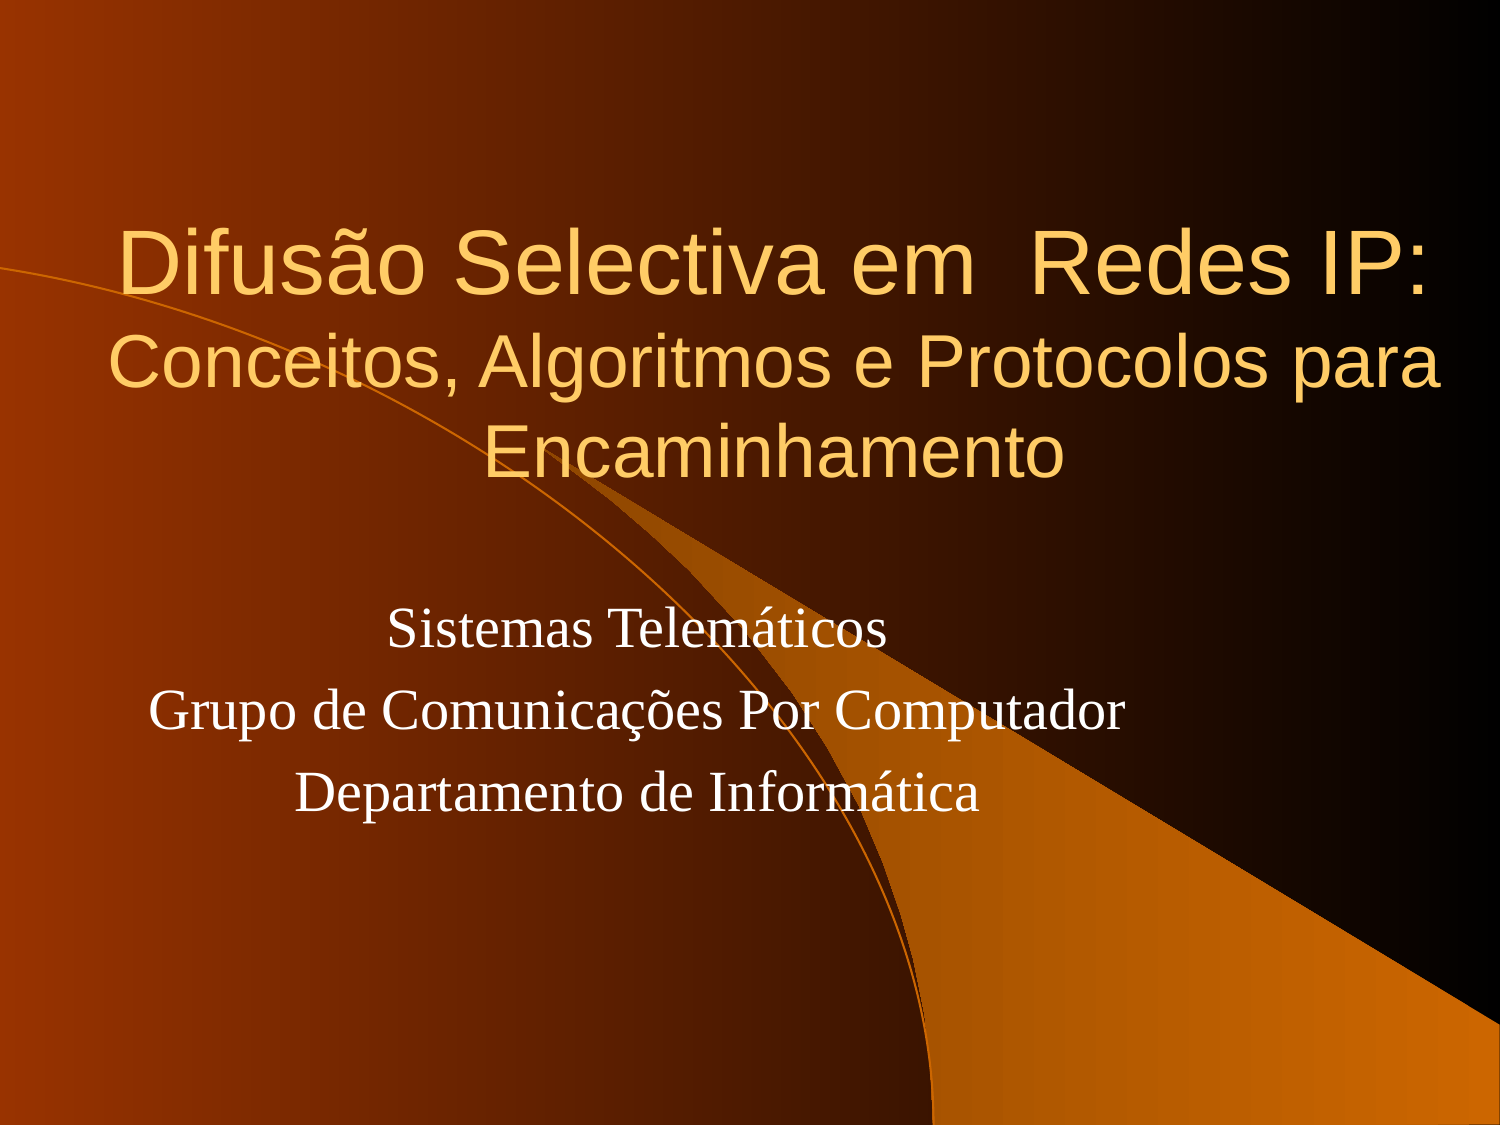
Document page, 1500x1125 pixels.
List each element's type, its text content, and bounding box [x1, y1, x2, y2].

subtitle Sistemas Telemáticos Grupo de Comunicações Por Computador Departamento de Informática [112, 562, 1163, 850]
title Difusão Selectiva em Redes IP: Conceitos, Algoritmos e Protocolos para Encaminhamento [87, 312, 1463, 500]
